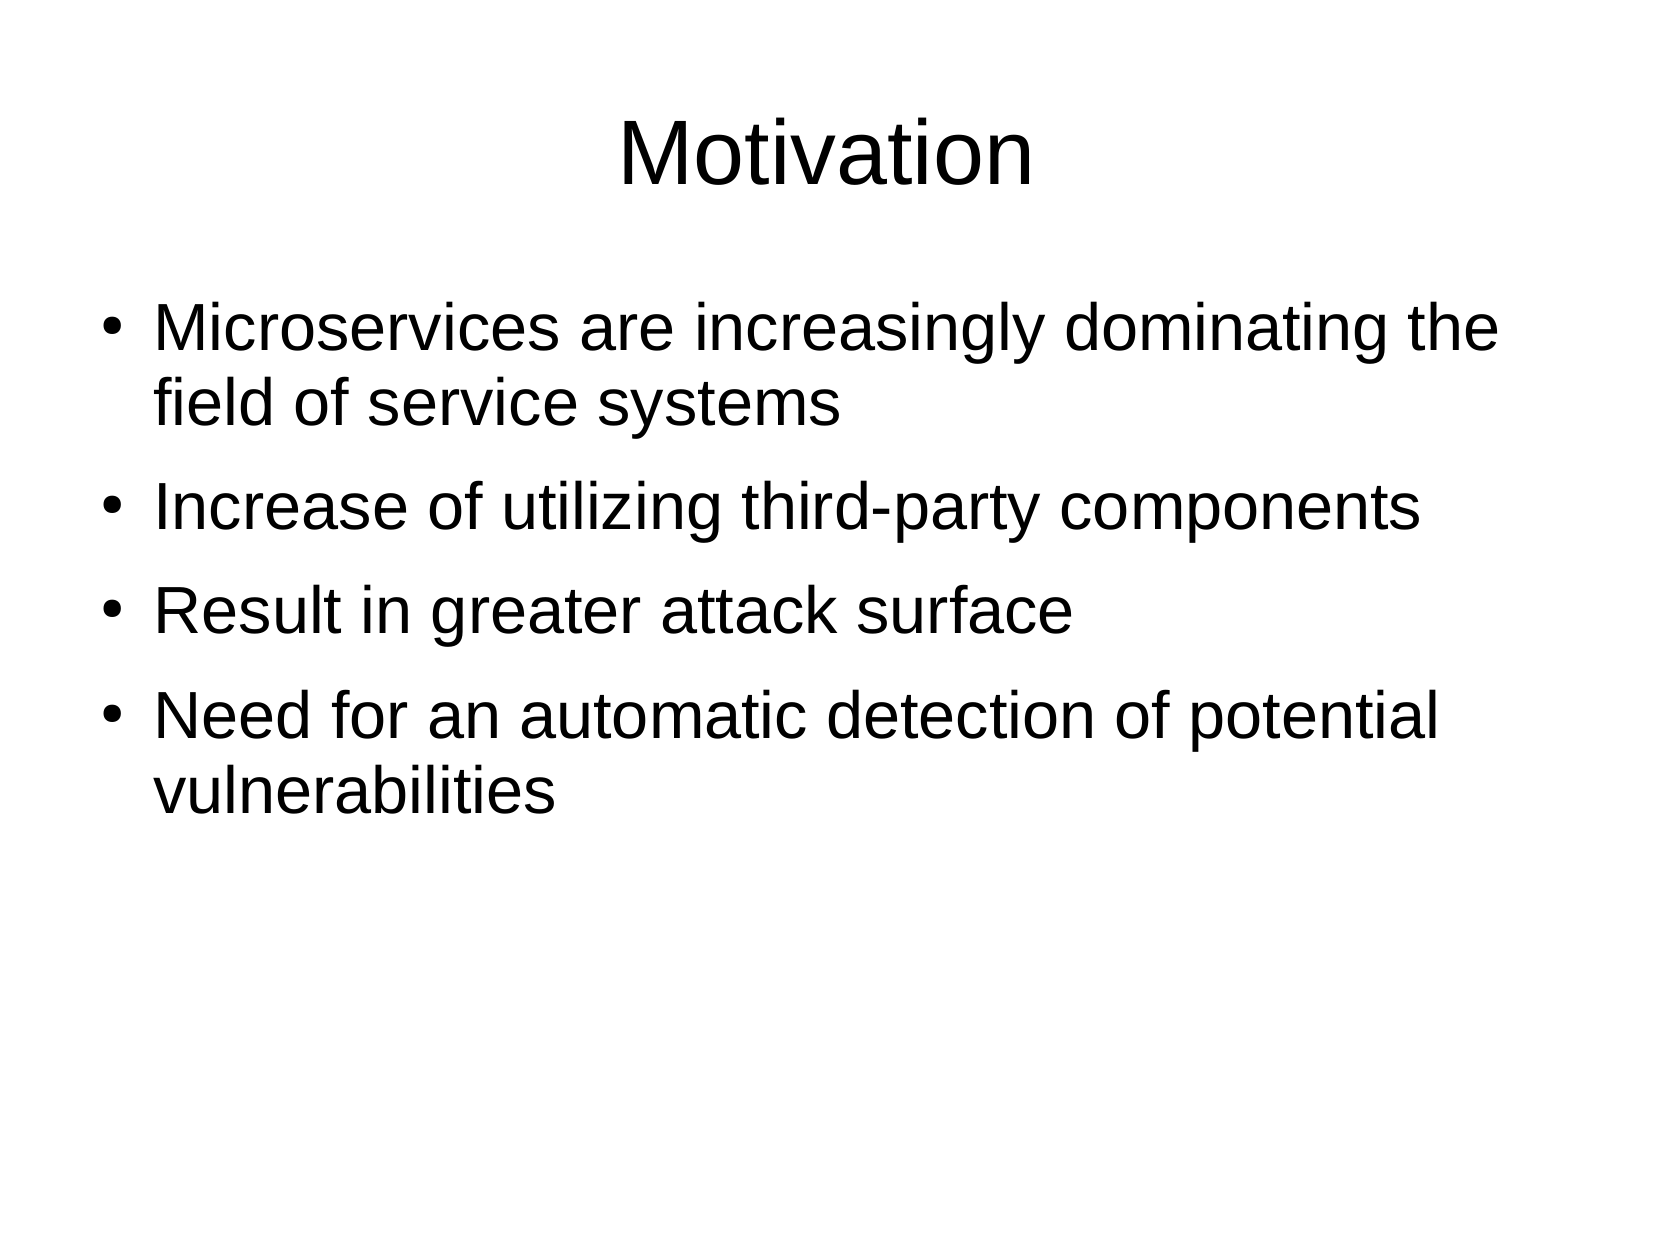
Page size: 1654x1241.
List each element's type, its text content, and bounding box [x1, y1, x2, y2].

list Microservices are increasingly dominating the field of service systems Increase of utilizing third-party components Result in greater attack surface Need for an automatic detection of potential vulnerabilities [82, 290, 1571, 1010]
title Motivation [82, 49, 1571, 257]
